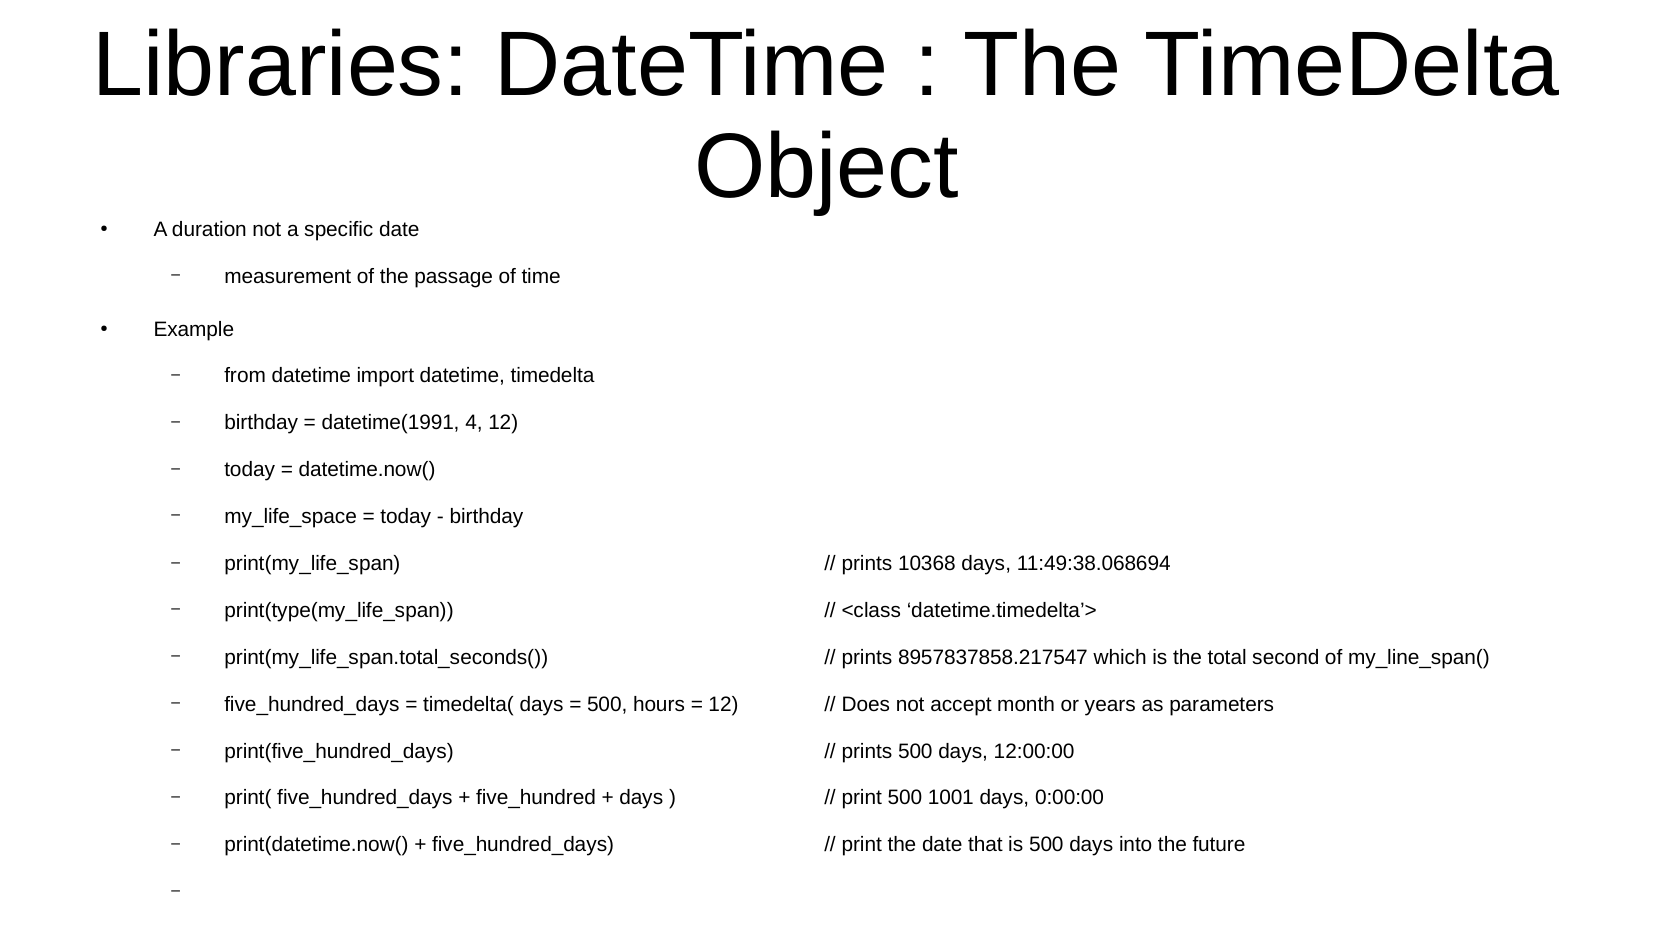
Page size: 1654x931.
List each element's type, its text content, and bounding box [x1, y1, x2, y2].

list A duration not a specific date measurement of the passage of time Example from datetime import datetime, timedelta birthday = datetime(1991, 4, 12) today = datetime.now() my_life_space = today - birthday print(my_life_span) // prints 10368 days, 11:49:38.068694 print(type(my_life_span)) // <class ‘datetime.timedelta’> print(my_life_span.total_seconds()) // prints 8957837858.217547 which is the total second of my_line_span() five_hundred_days = timedelta( days = 500, hours = 12) // Does not accept month or years as parameters print(five_hundred_days) // prints 500 days, 12:00:00 print( five_hundred_days + five_hundred + days ) // print 500 1001 days, 0:00:00 print(datetime.now() + five_hundred_days) // print the date that is 500 days into the future [82, 217, 1651, 931]
title Libraries: DateTime : The TimeDelta Object [82, 12, 1571, 217]
